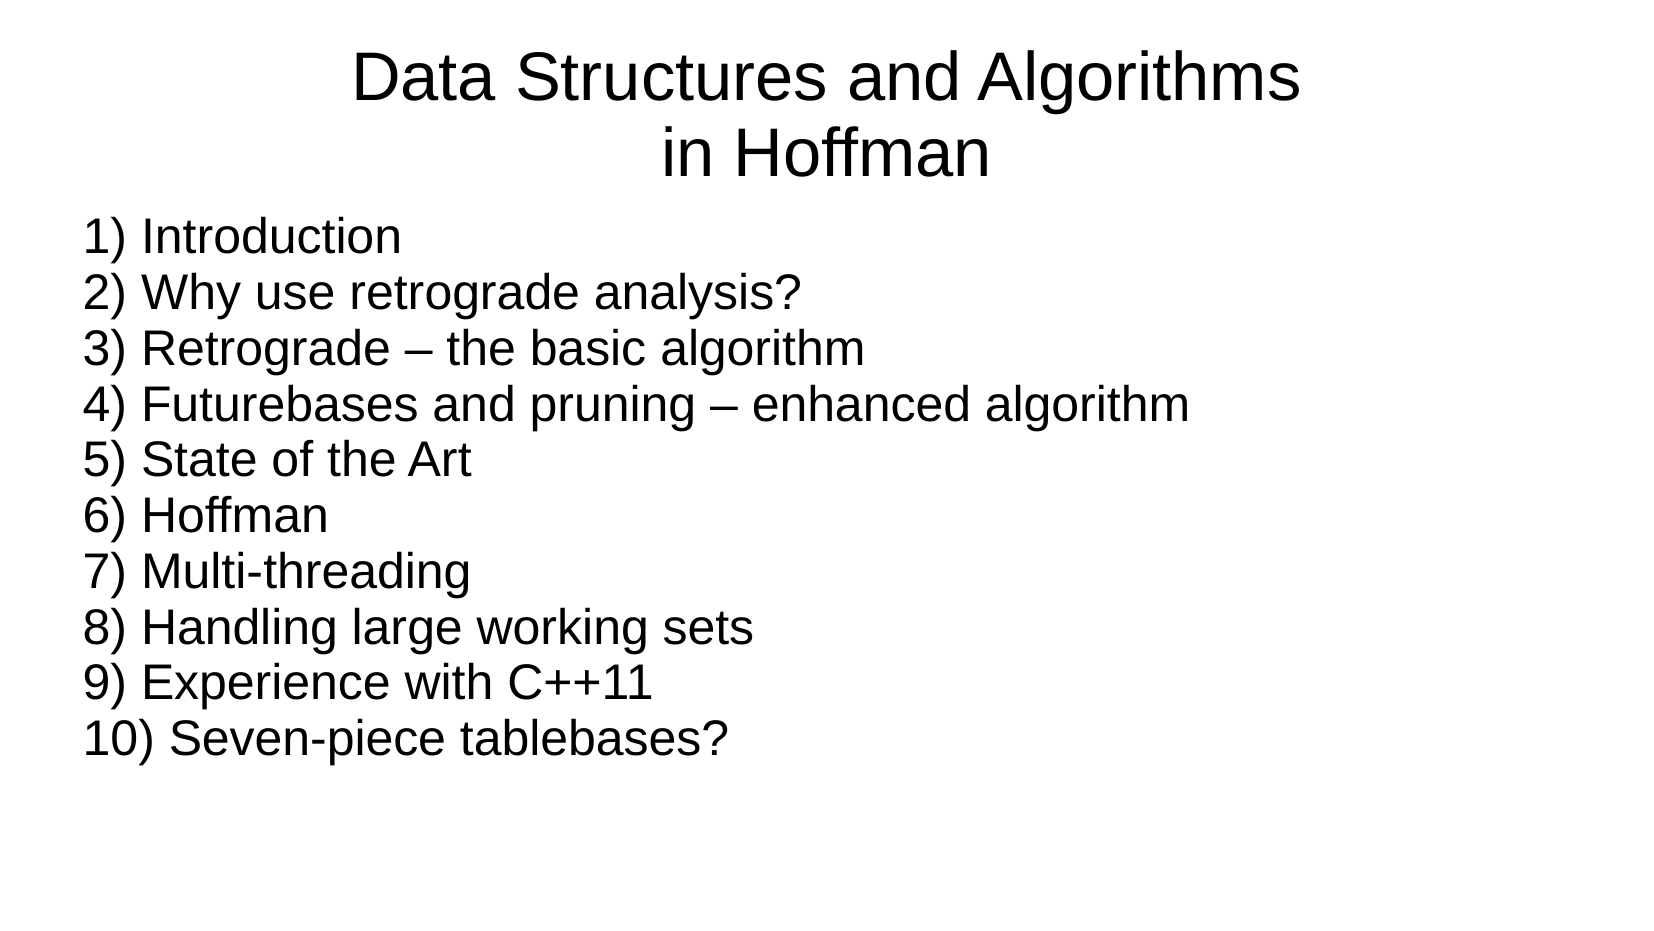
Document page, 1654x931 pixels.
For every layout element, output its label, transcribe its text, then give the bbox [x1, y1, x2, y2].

title Data Structures and Algorithms in Hoffman [82, 37, 1571, 193]
subtitle Introduction Why use retrograde analysis? Retrograde – the basic algorithm Futurebases and pruning – enhanced algorithm State of the Art Hoffman Multi-threading Handling large working sets Experience with C++11 Seven-piece tablebases? [82, 205, 1571, 769]
